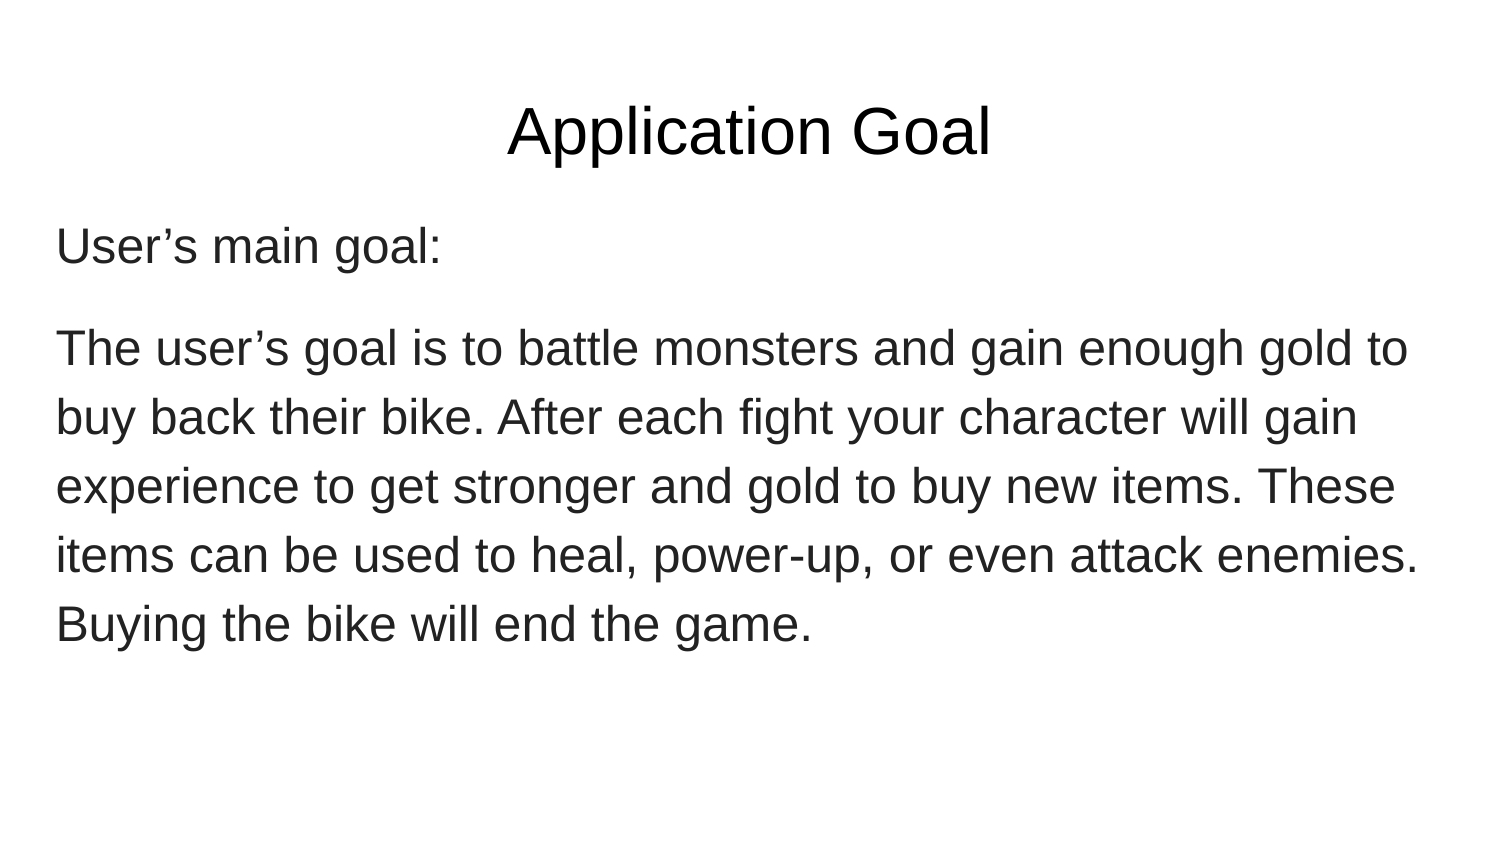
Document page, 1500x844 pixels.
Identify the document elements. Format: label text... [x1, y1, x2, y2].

title Application Goal [51, 72, 1449, 167]
list User’s main goal: The user’s goal is to battle monsters and gain enough gold to buy back their bike. After each fight your character will gain experience to get stronger and gold to buy new items. These items can be used to heal, power-up, or even attack enemies. Buying the bike will end the game. [40, 189, 1439, 750]
